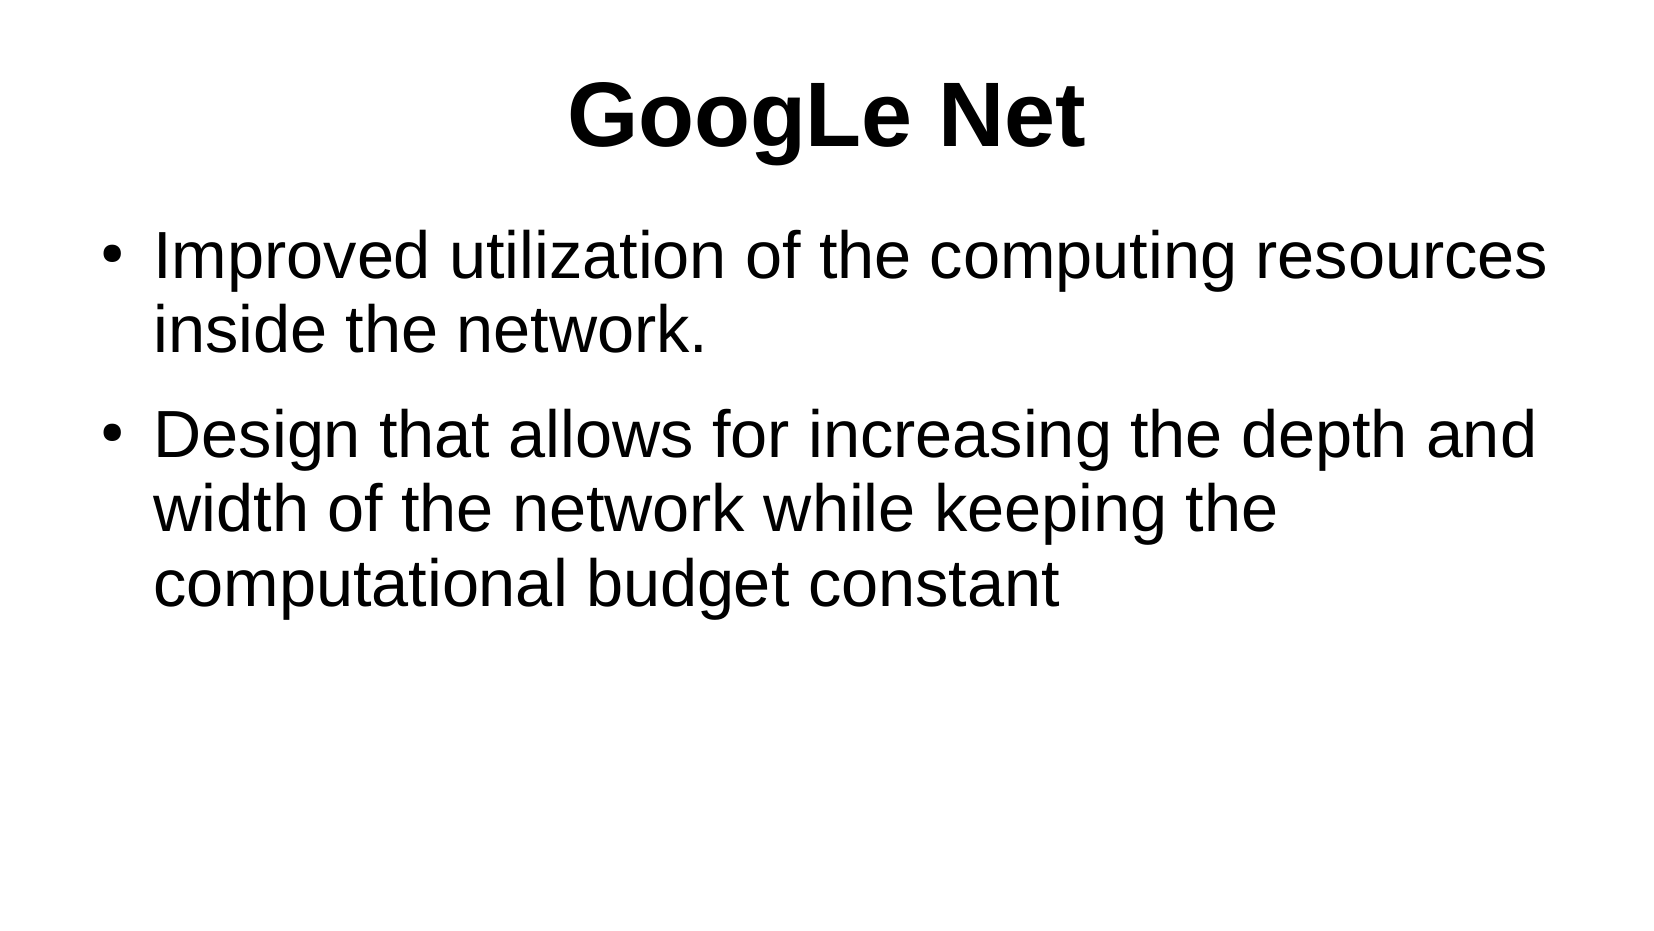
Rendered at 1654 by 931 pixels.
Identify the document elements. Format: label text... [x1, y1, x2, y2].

title GoogLe Net [82, 37, 1571, 193]
list Improved utilization of the computing resources inside the network. Design that allows for increasing the depth and width of the network while keeping the computational budget constant [82, 217, 1571, 758]
